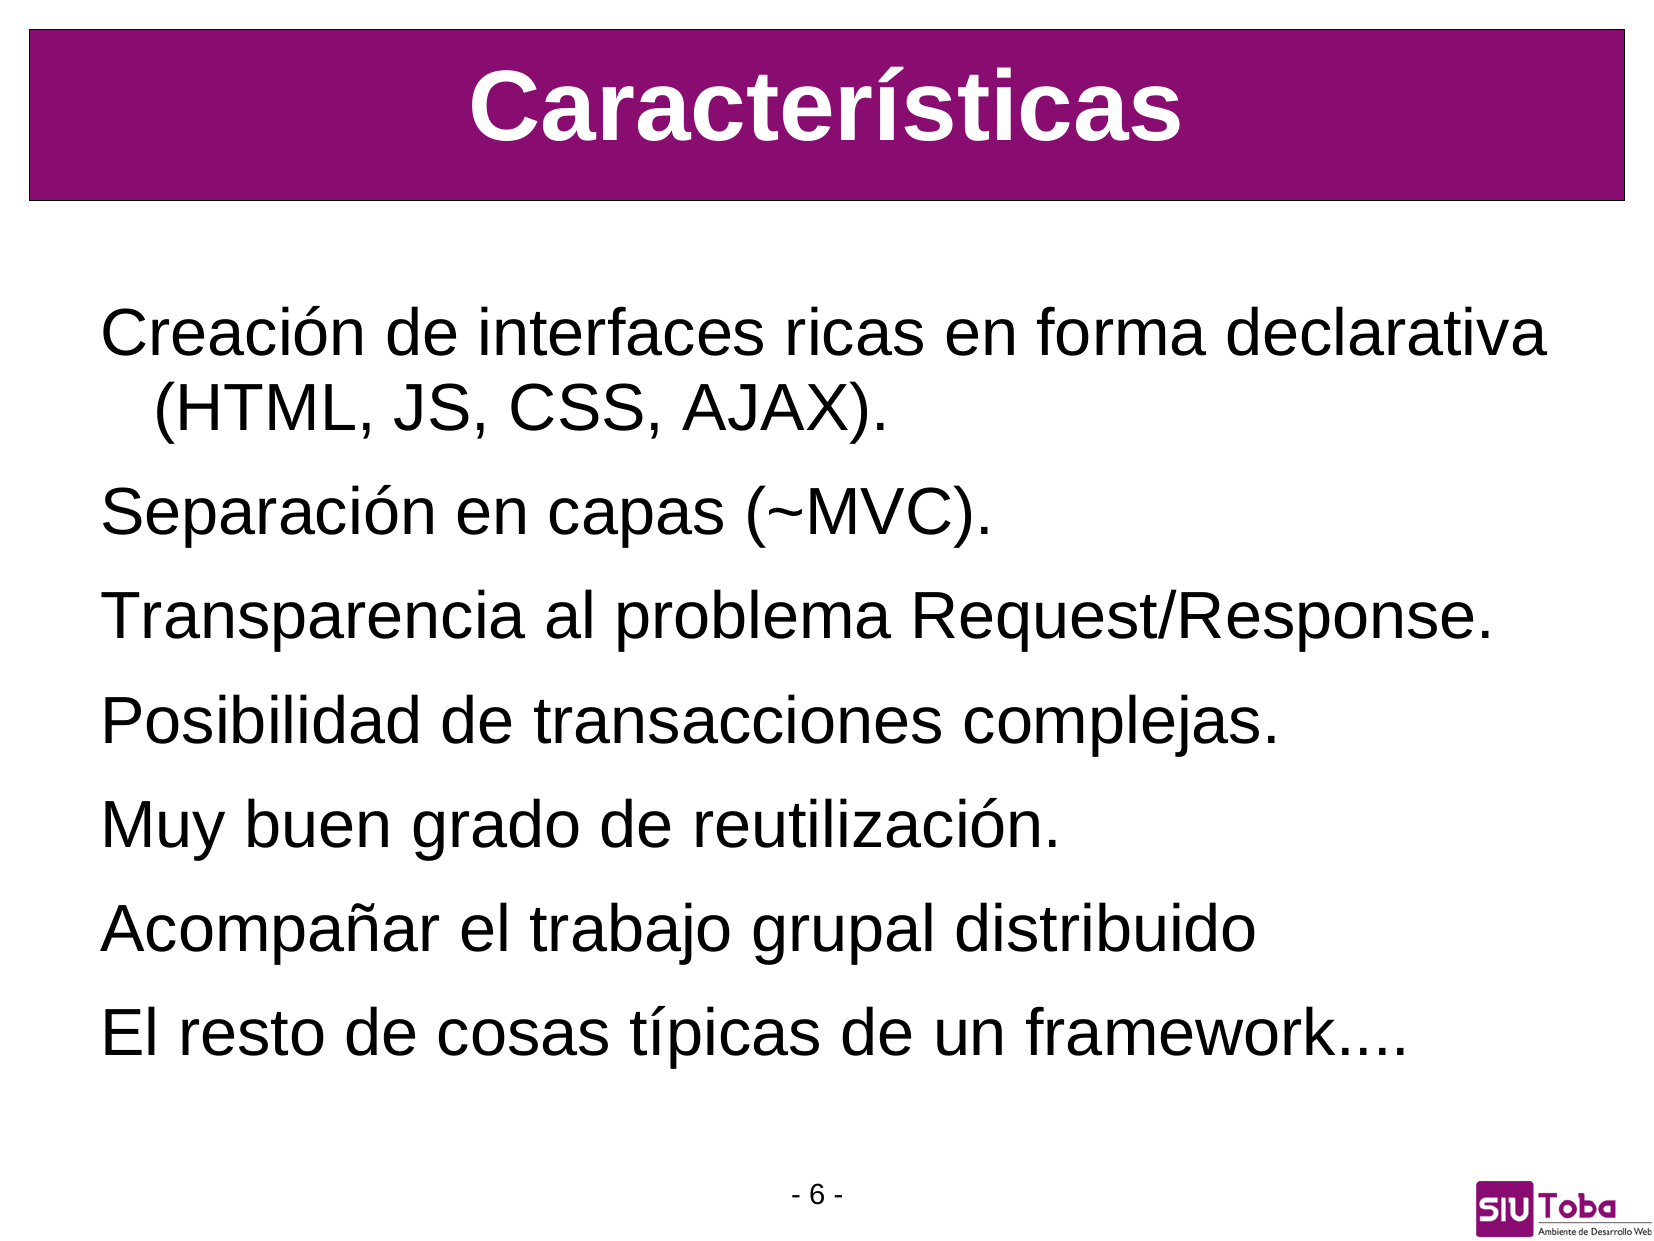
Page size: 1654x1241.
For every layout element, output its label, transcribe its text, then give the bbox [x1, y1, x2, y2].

title Características [59, 47, 1595, 166]
list Creación de interfaces ricas en forma declarativa (HTML, JS, CSS, AJAX). Separación en capas (~MVC). Transparencia al problema Request/Response. Posibilidad de transacciones complejas. Muy buen grado de reutilización. Acompañar el trabajo grupal distribuido El resto de cosas típicas de un framework.... [82, 295, 1565, 1109]
picture [1476, 1181, 1652, 1237]
